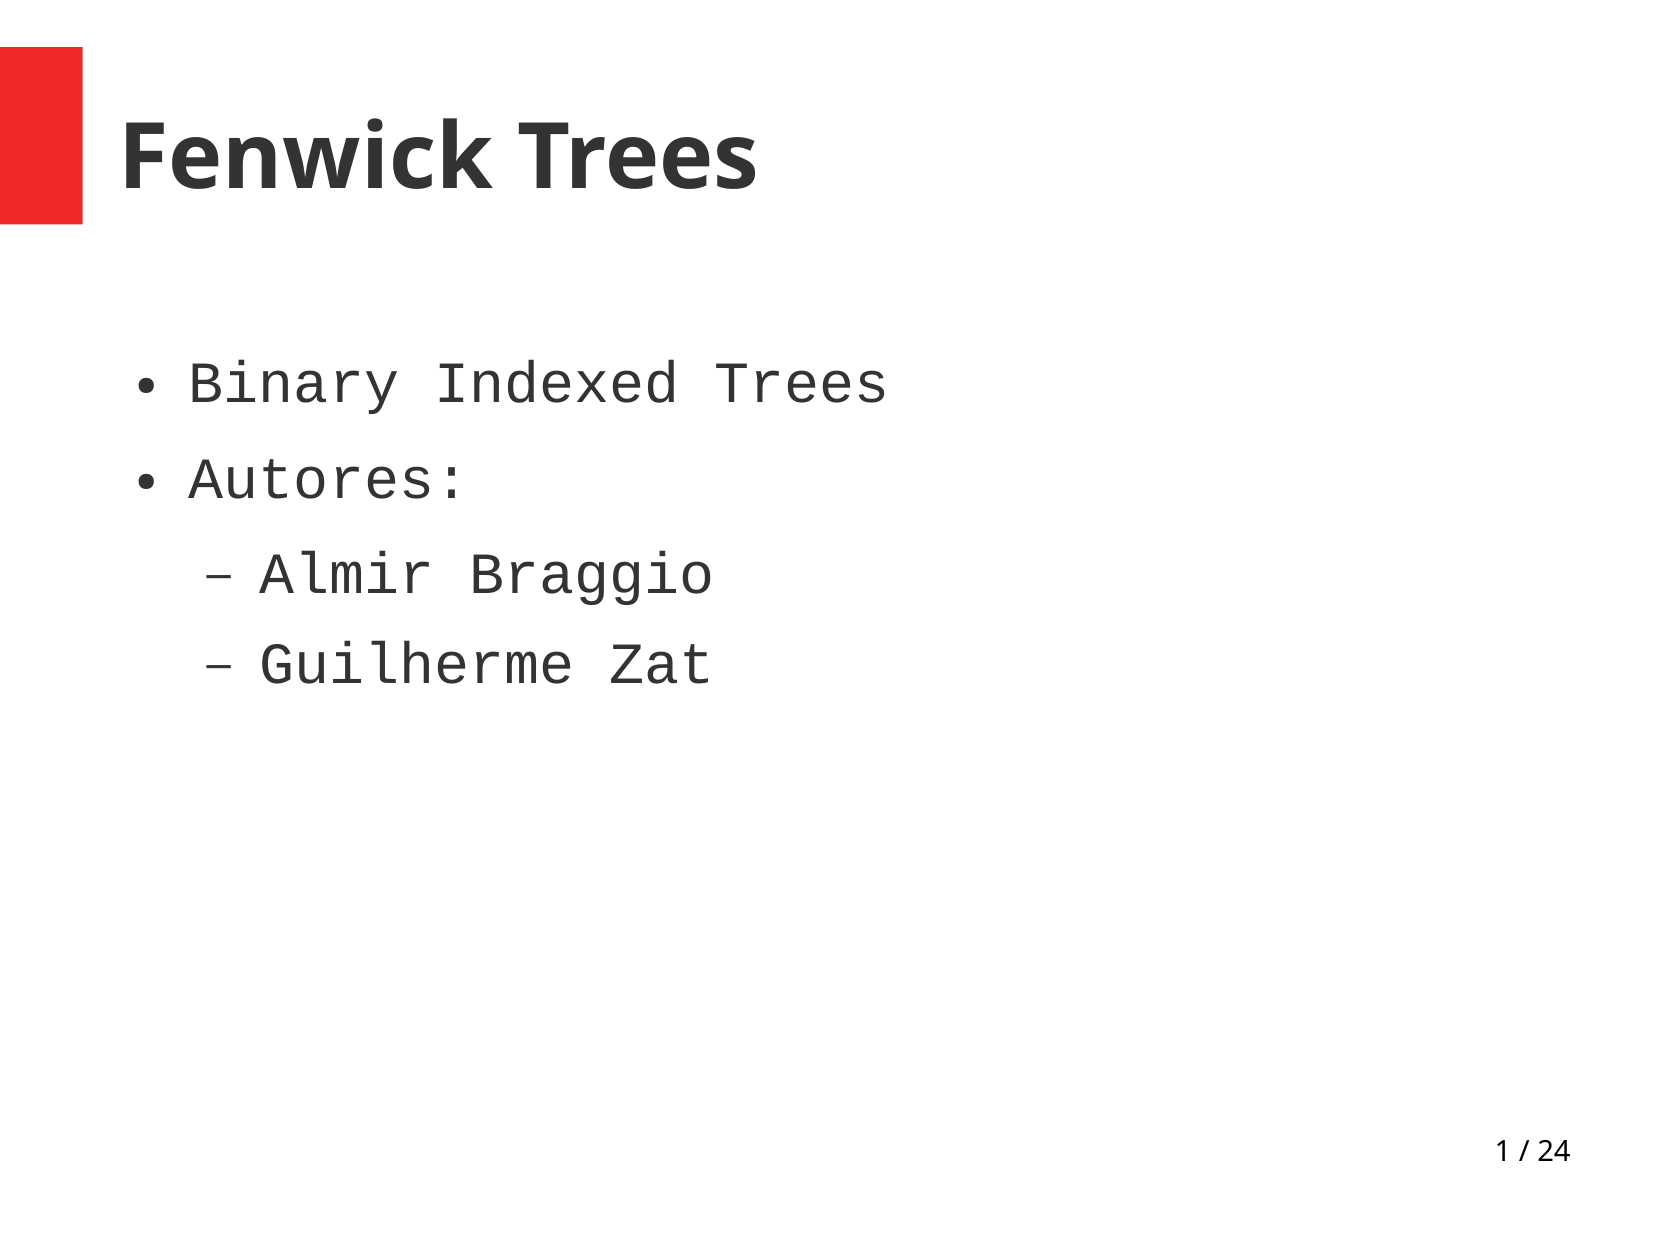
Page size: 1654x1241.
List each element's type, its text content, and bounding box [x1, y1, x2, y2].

list Binary Indexed Trees Autores: Almir Braggio Guilherme Zat [118, 354, 1536, 1074]
title Fenwick Trees [118, 49, 1571, 257]
